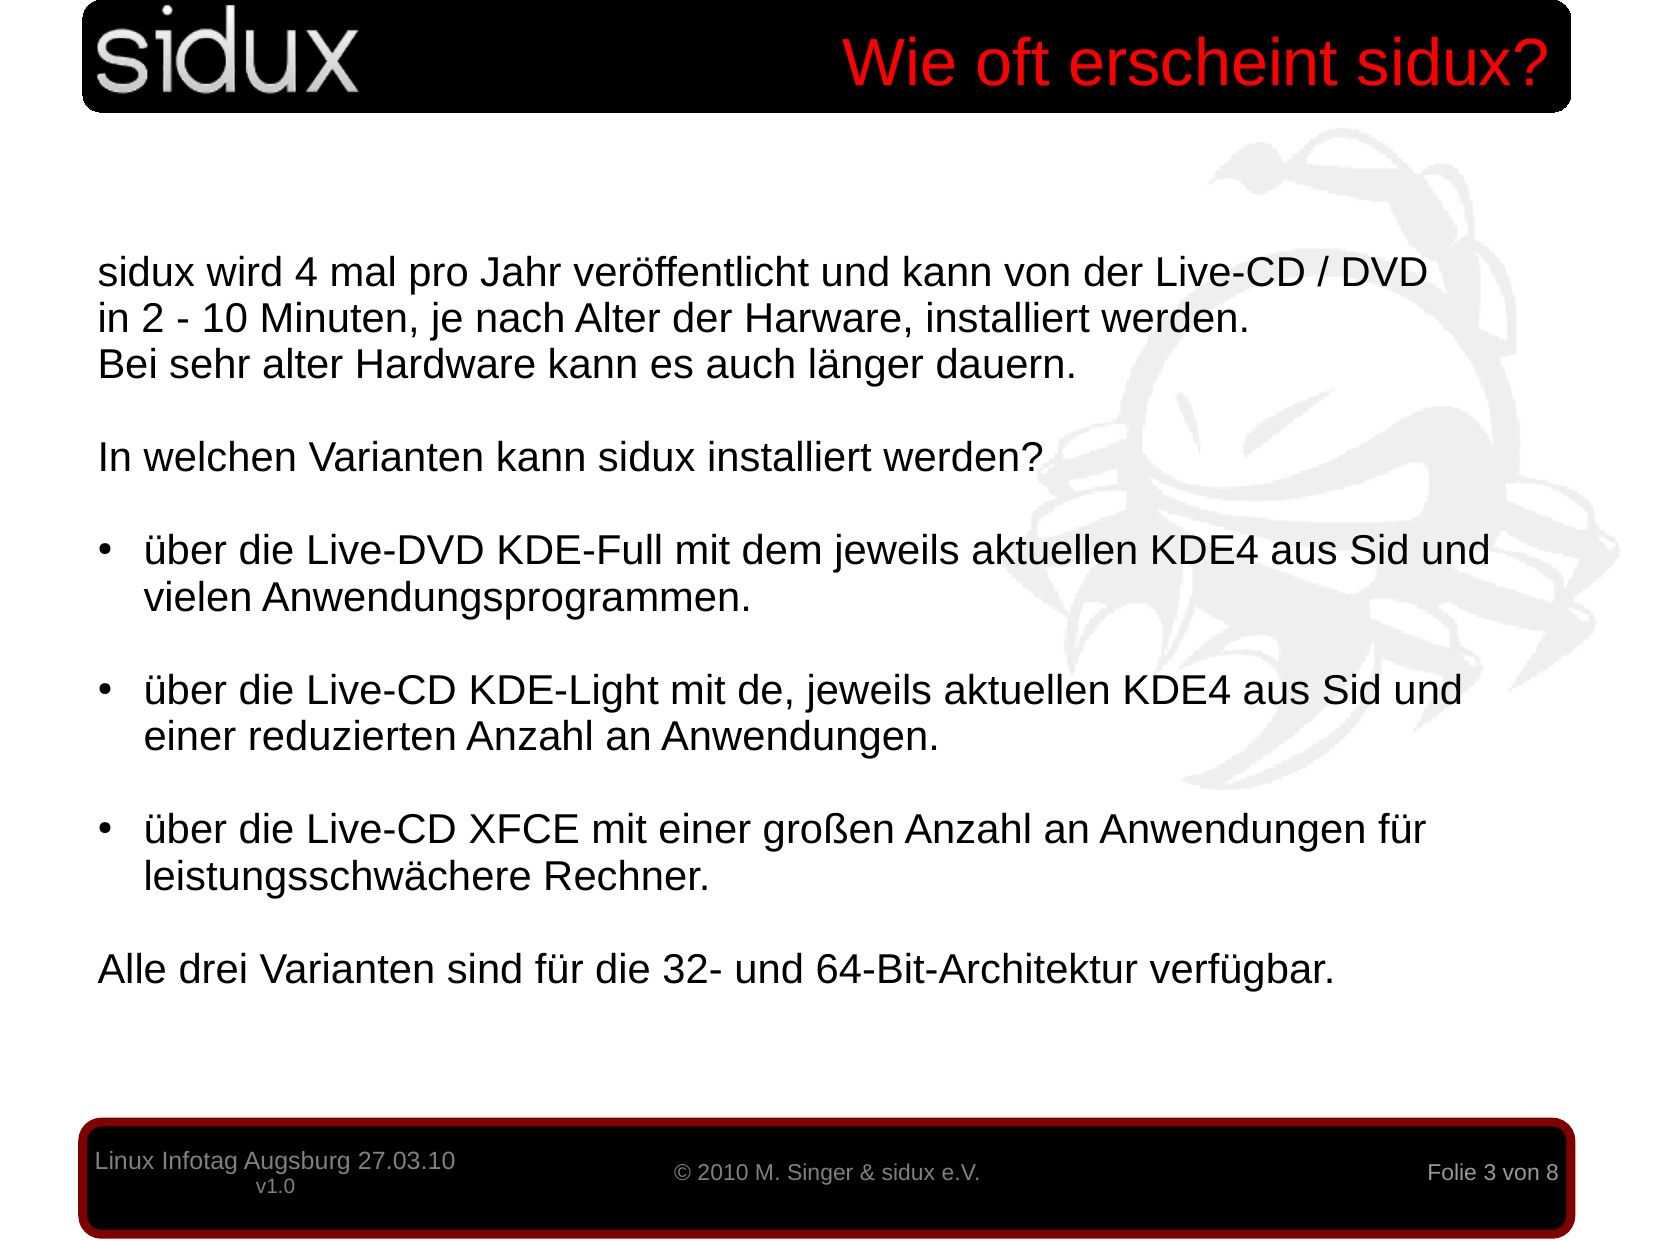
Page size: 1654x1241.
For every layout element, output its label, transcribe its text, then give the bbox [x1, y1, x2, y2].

picture [997, 122, 1625, 798]
text_box sidux wird 4 mal pro Jahr veröffentlicht und kann von der Live-CD / DVD in 2 - 10 Minuten, je nach Alter der Harware, installiert werden. Bei sehr alter Hardware kann es auch länger dauern. In welchen Varianten kann sidux installiert werden? über die Live-DVD KDE-Full mit dem jeweils aktuellen KDE4 aus Sid und vielen Anwendungsprogrammen. über die Live-CD KDE-Light mit de, jeweils aktuellen KDE4 aus Sid und einer reduzierten Anzahl an Anwendungen. über die Live-CD XFCE mit einer großen Anzahl an Anwendungen für leistungsschwächere Rechner. Alle drei Varianten sind für die 32- und 64-Bit-Architektur verfügbar. [82, 147, 1573, 1093]
text_box Wie oft erscheint sidux? [442, 17, 1565, 108]
picture [93, 5, 418, 106]
